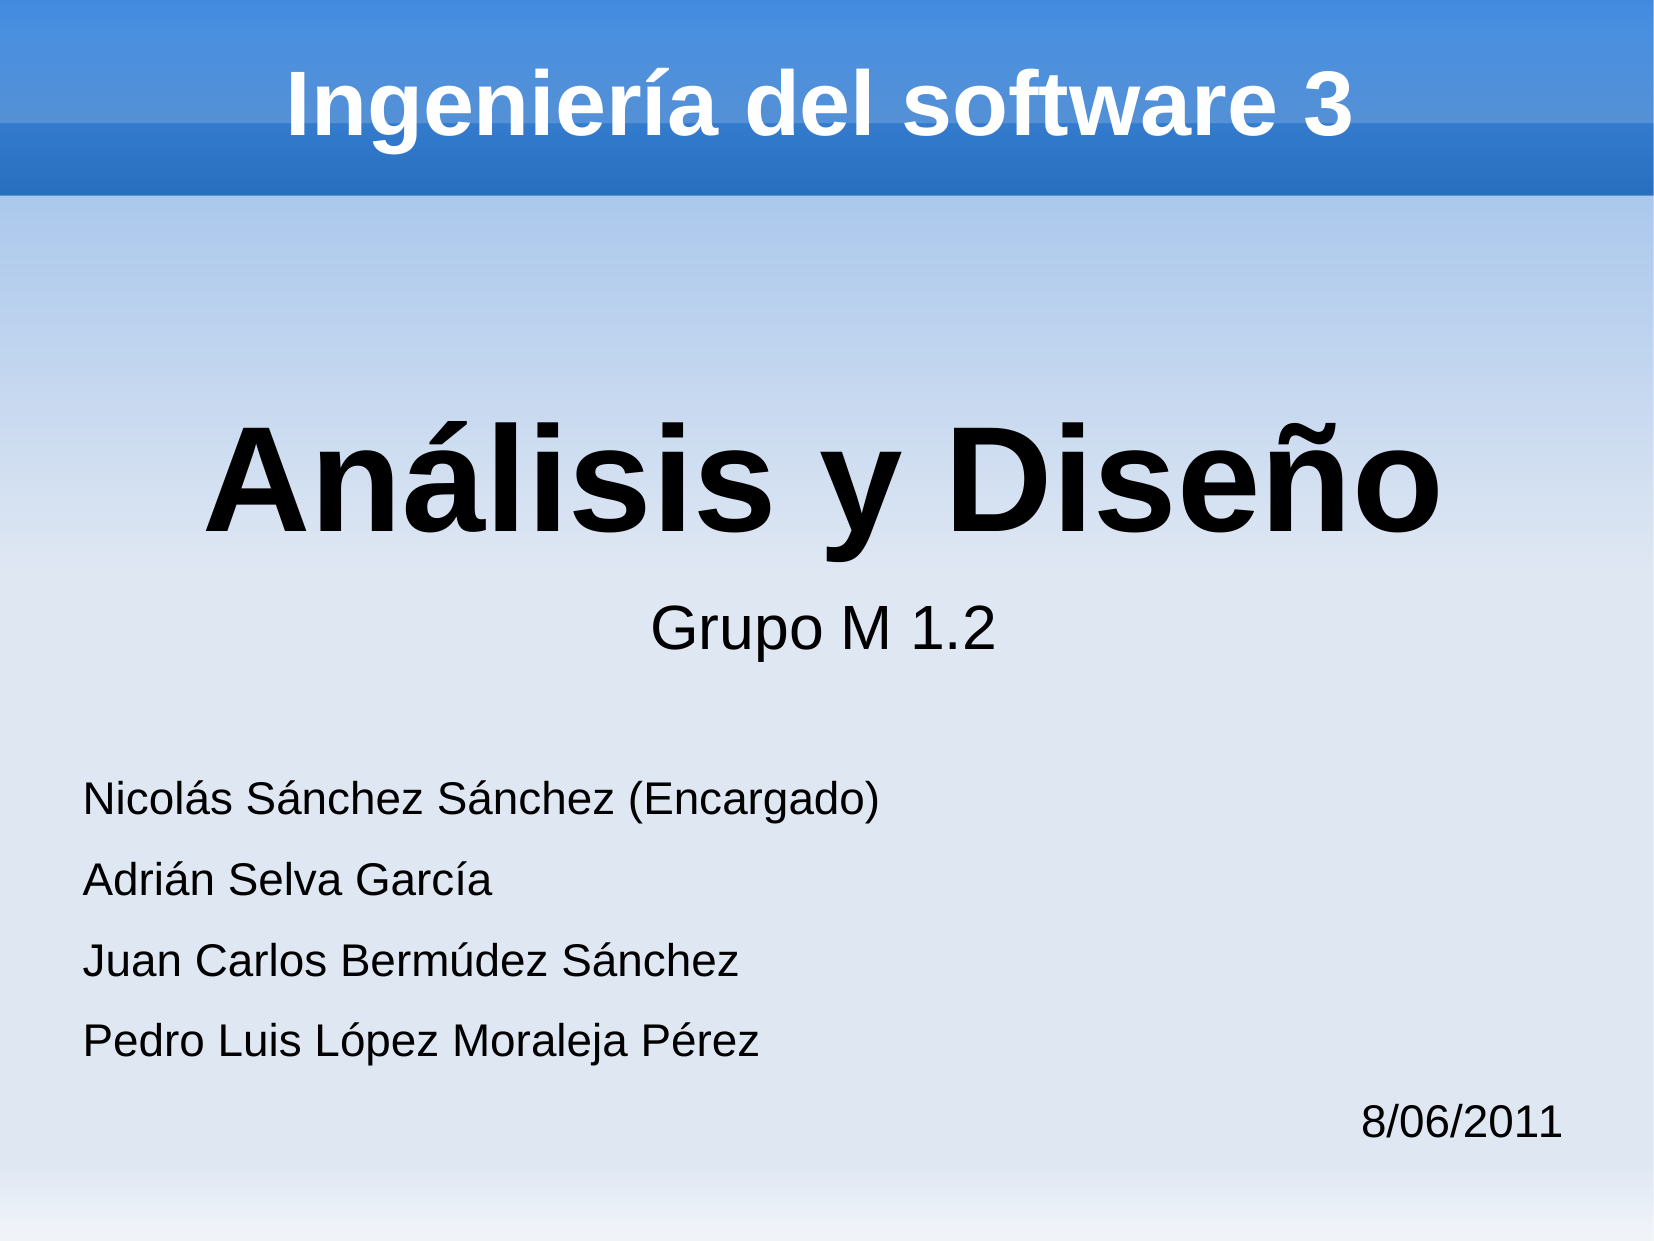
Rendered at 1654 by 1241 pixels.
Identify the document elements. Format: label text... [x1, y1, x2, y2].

title Ingeniería del software 3 [76, 0, 1565, 208]
picture [0, 0, 1654, 1241]
list Análisis y Diseño Grupo M 1.2 Nicolás Sánchez Sánchez (Encargado) Adrián Selva García Juan Carlos Bermúdez Sánchez Pedro Luis López Moraleja Pérez 8/06/2011 [82, 198, 1565, 1182]
